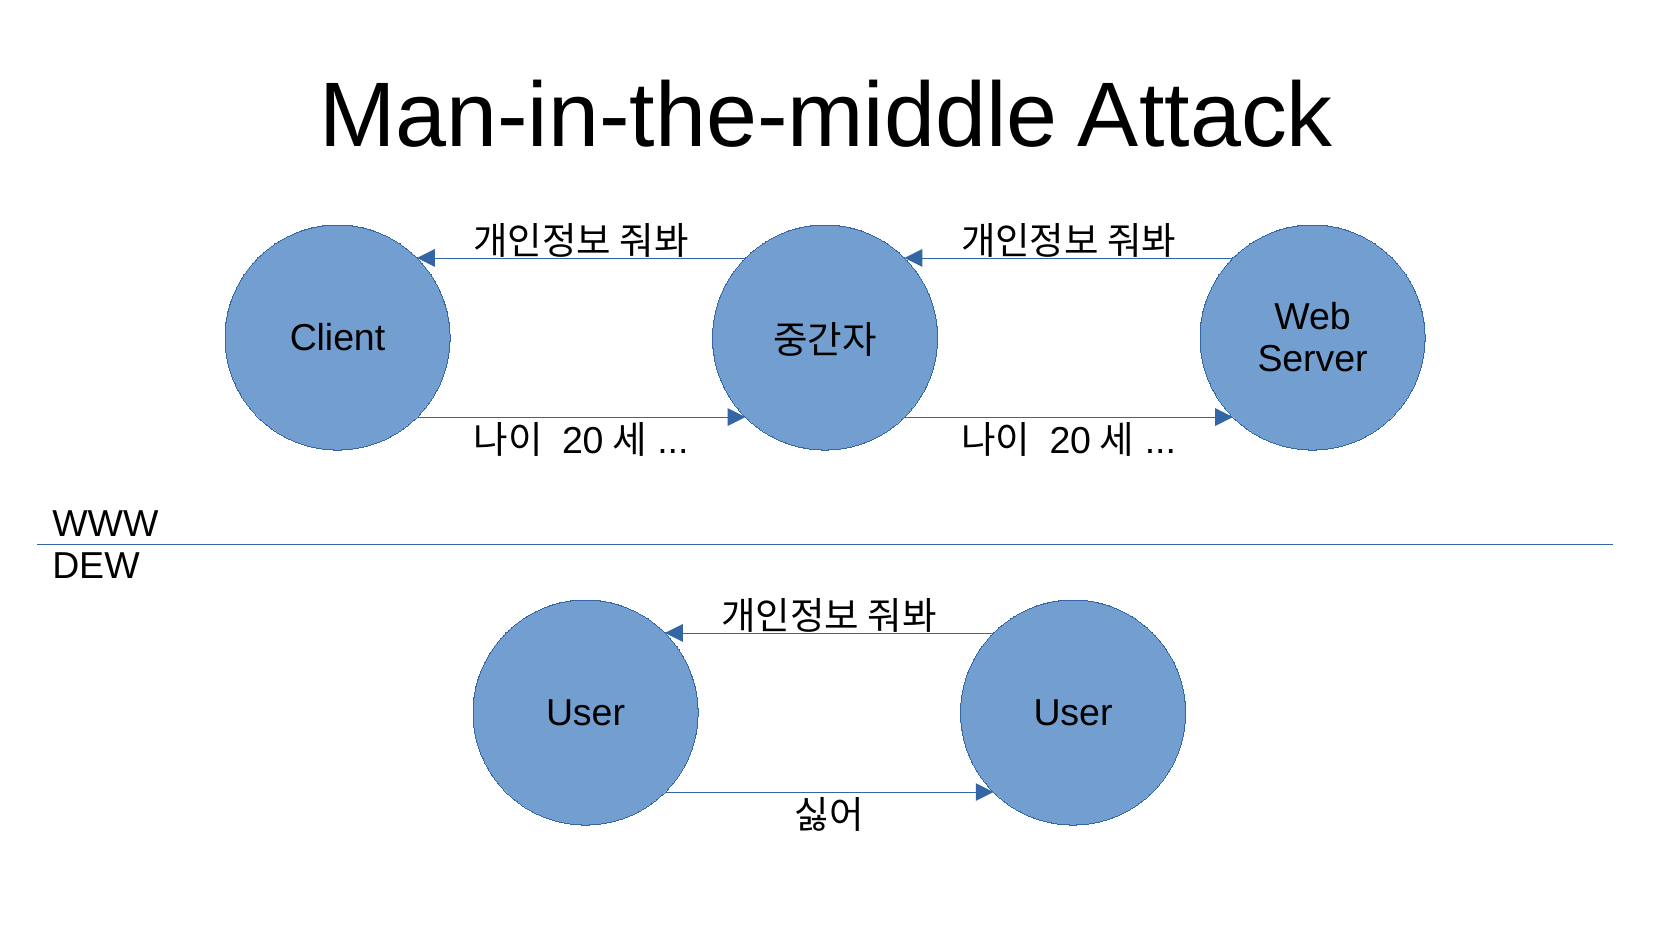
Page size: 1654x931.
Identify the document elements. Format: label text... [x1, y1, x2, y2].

text_box 중간자 [712, 225, 938, 451]
title Man-in-the-middle Attack [82, 37, 1571, 193]
text_box User [473, 600, 699, 826]
text_box Client [225, 225, 451, 451]
text_box Web Server [1200, 225, 1426, 451]
text_box User [960, 600, 1186, 826]
